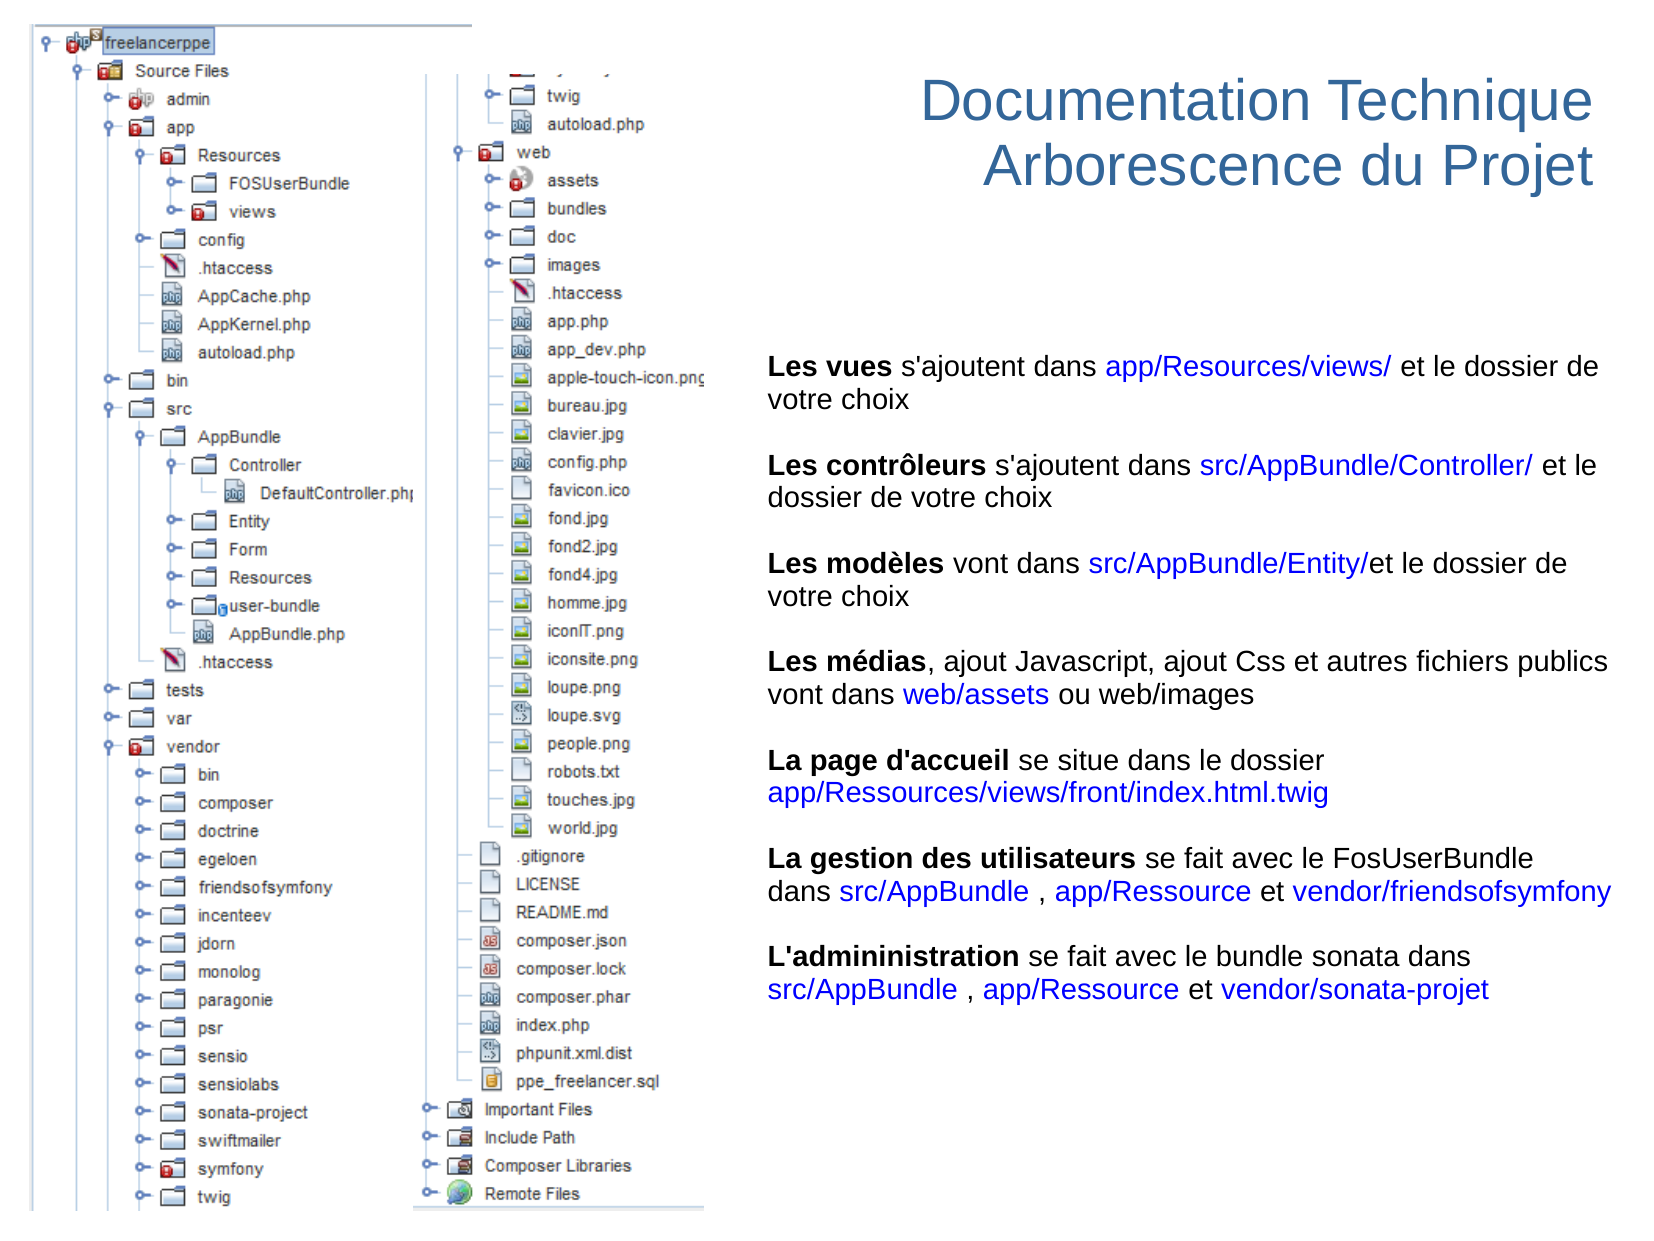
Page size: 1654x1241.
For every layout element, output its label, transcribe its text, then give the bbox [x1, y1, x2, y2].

subtitle Les vues s'ajoutent dans app/Resources/views/ et le dossier de votre choix Les contrôleurs s'ajoutent dans src/AppBundle/Controller/ et le dossier de votre choix Les modèles vont dans src/AppBundle/Entity/et le dossier de votre choix Les médias, ajout Javascript, ajout Css et autres fichiers publics vont dans web/assets ou web/images La page d'accueil se situe dans le dossier app/Ressources/views/front/index.html.twig La gestion des utilisateurs se fait avec le FosUserBundle dans src/AppBundle , app/Ressource et vendor/friendsofsymfony L'admininistration se fait avec le bundle sonata dans src/AppBundle , app/Ressource et vendor/sonata-projet [767, 285, 1636, 1104]
picture [29, 24, 704, 1211]
title Documentation Technique Arborescence du Projet [472, 29, 1595, 237]
